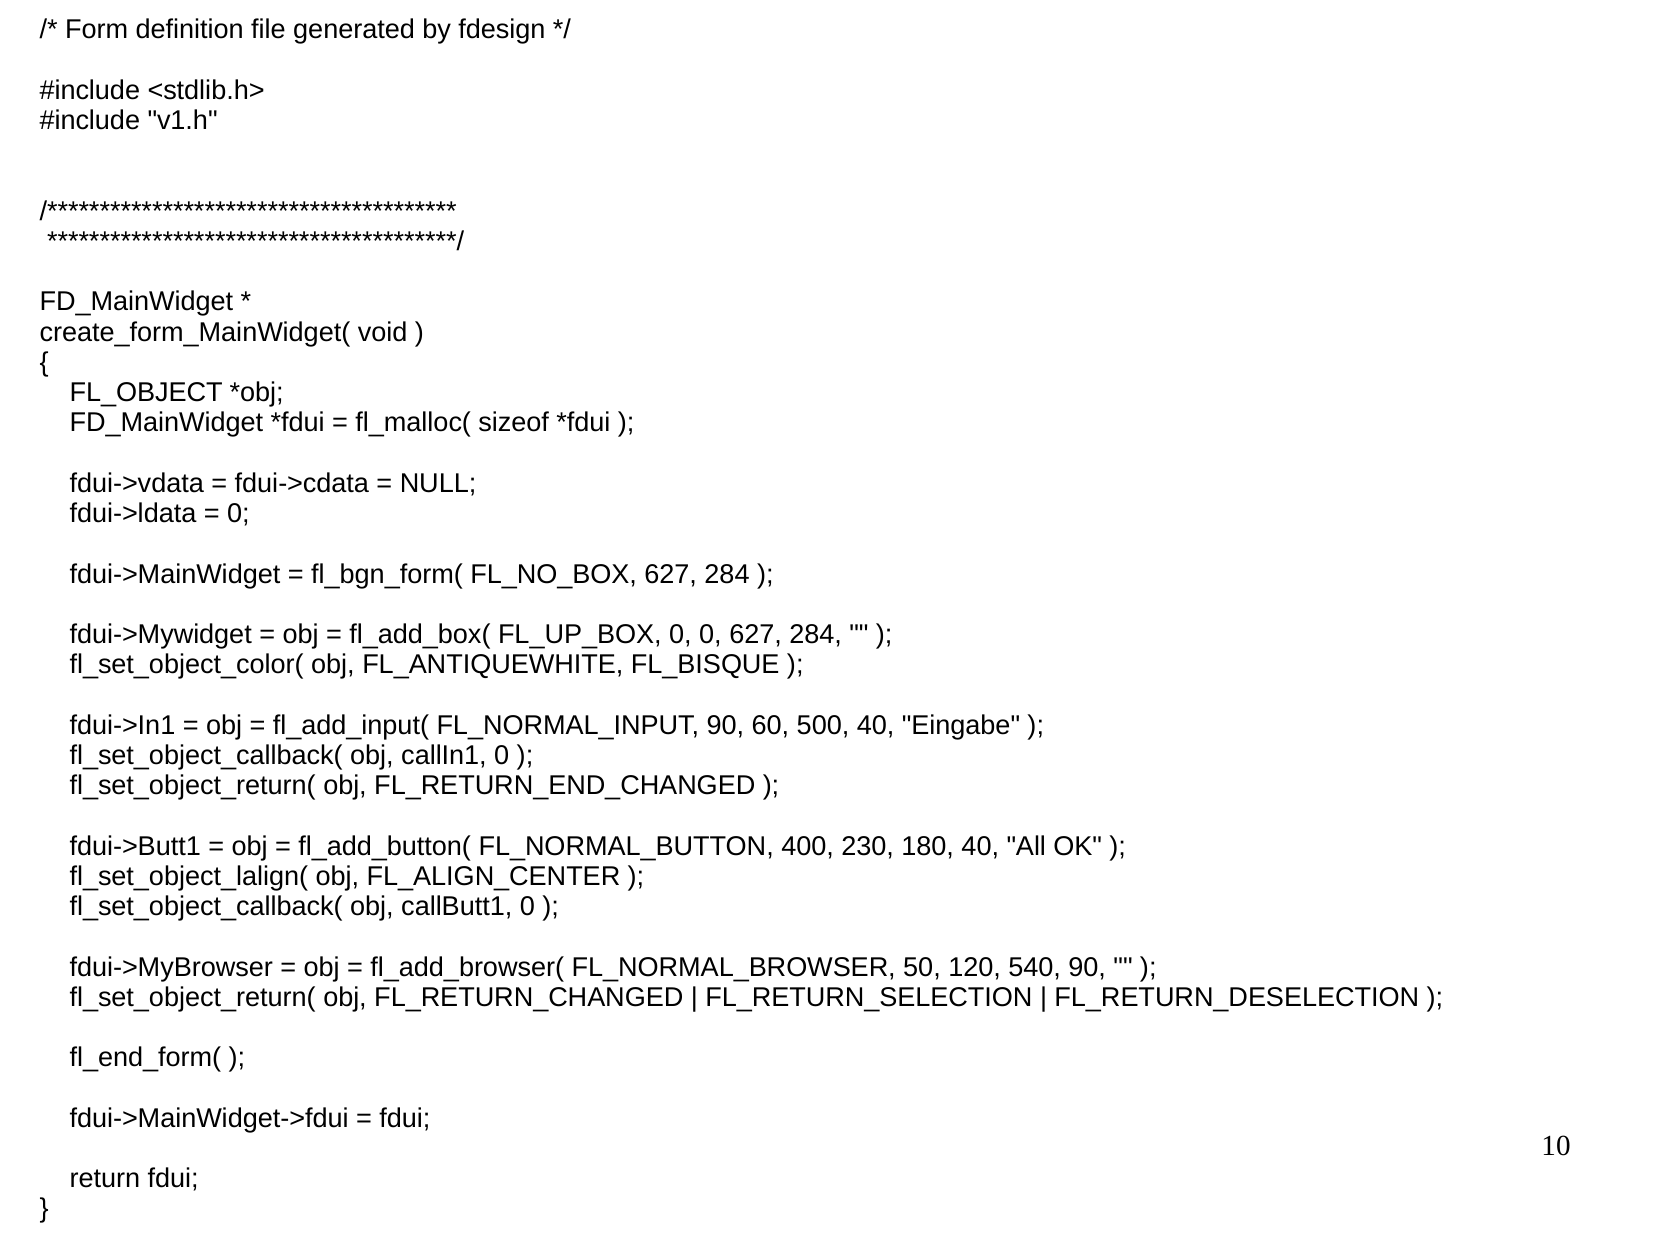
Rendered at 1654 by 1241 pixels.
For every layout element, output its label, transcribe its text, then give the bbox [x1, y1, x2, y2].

text_box /* Form definition file generated by fdesign */ #include <stdlib.h> #include "v1.h" /*************************************** ***************************************/ FD_MainWidget * create_form_MainWidget( void ) { FL_OBJECT *obj; FD_MainWidget *fdui = fl_malloc( sizeof *fdui ); fdui->vdata = fdui->cdata = NULL; fdui->ldata = 0; fdui->MainWidget = fl_bgn_form( FL_NO_BOX, 627, 284 ); fdui->Mywidget = obj = fl_add_box( FL_UP_BOX, 0, 0, 627, 284, "" ); fl_set_object_color( obj, FL_ANTIQUEWHITE, FL_BISQUE ); fdui->In1 = obj = fl_add_input( FL_NORMAL_INPUT, 90, 60, 500, 40, "Eingabe" ); fl_set_object_callback( obj, callIn1, 0 ); fl_set_object_return( obj, FL_RETURN_END_CHANGED ); fdui->Butt1 = obj = fl_add_button( FL_NORMAL_BUTTON, 400, 230, 180, 40, "All OK" ); fl_set_object_lalign( obj, FL_ALIGN_CENTER ); fl_set_object_callback( obj, callButt1, 0 ); fdui->MyBrowser = obj = fl_add_browser( FL_NORMAL_BROWSER, 50, 120, 540, 90, "" ); fl_set_object_return( obj, FL_RETURN_CHANGED | FL_RETURN_SELECTION | FL_RETURN_DESELECTION ); fl_end_form( ); fdui->MainWidget->fdui = fdui; return fdui; } [24, 6, 1605, 1241]
